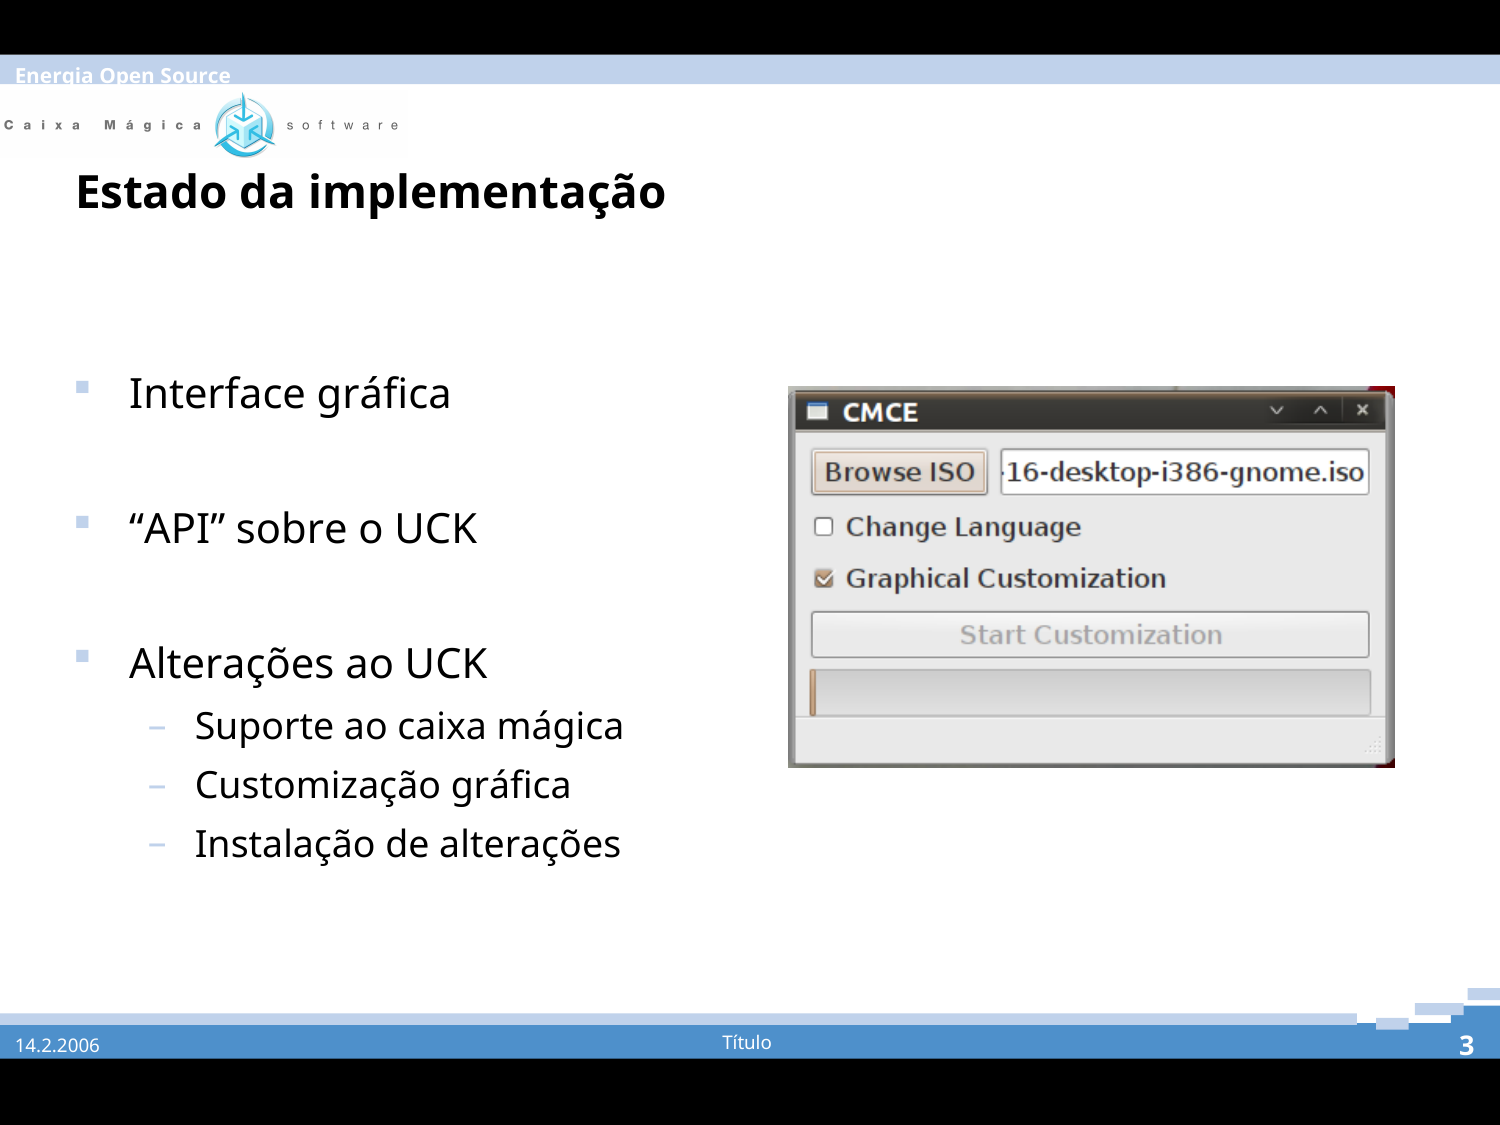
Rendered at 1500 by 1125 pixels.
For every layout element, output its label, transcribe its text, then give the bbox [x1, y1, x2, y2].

title Estado da implementação [75, 136, 1334, 229]
list Interface gráfica “API” sobre o UCK Alterações ao UCK Suporte ao caixa mágica Customização gráfica Instalação de alterações [72, 229, 1423, 972]
picture [788, 386, 1395, 768]
picture [0, 90, 408, 158]
